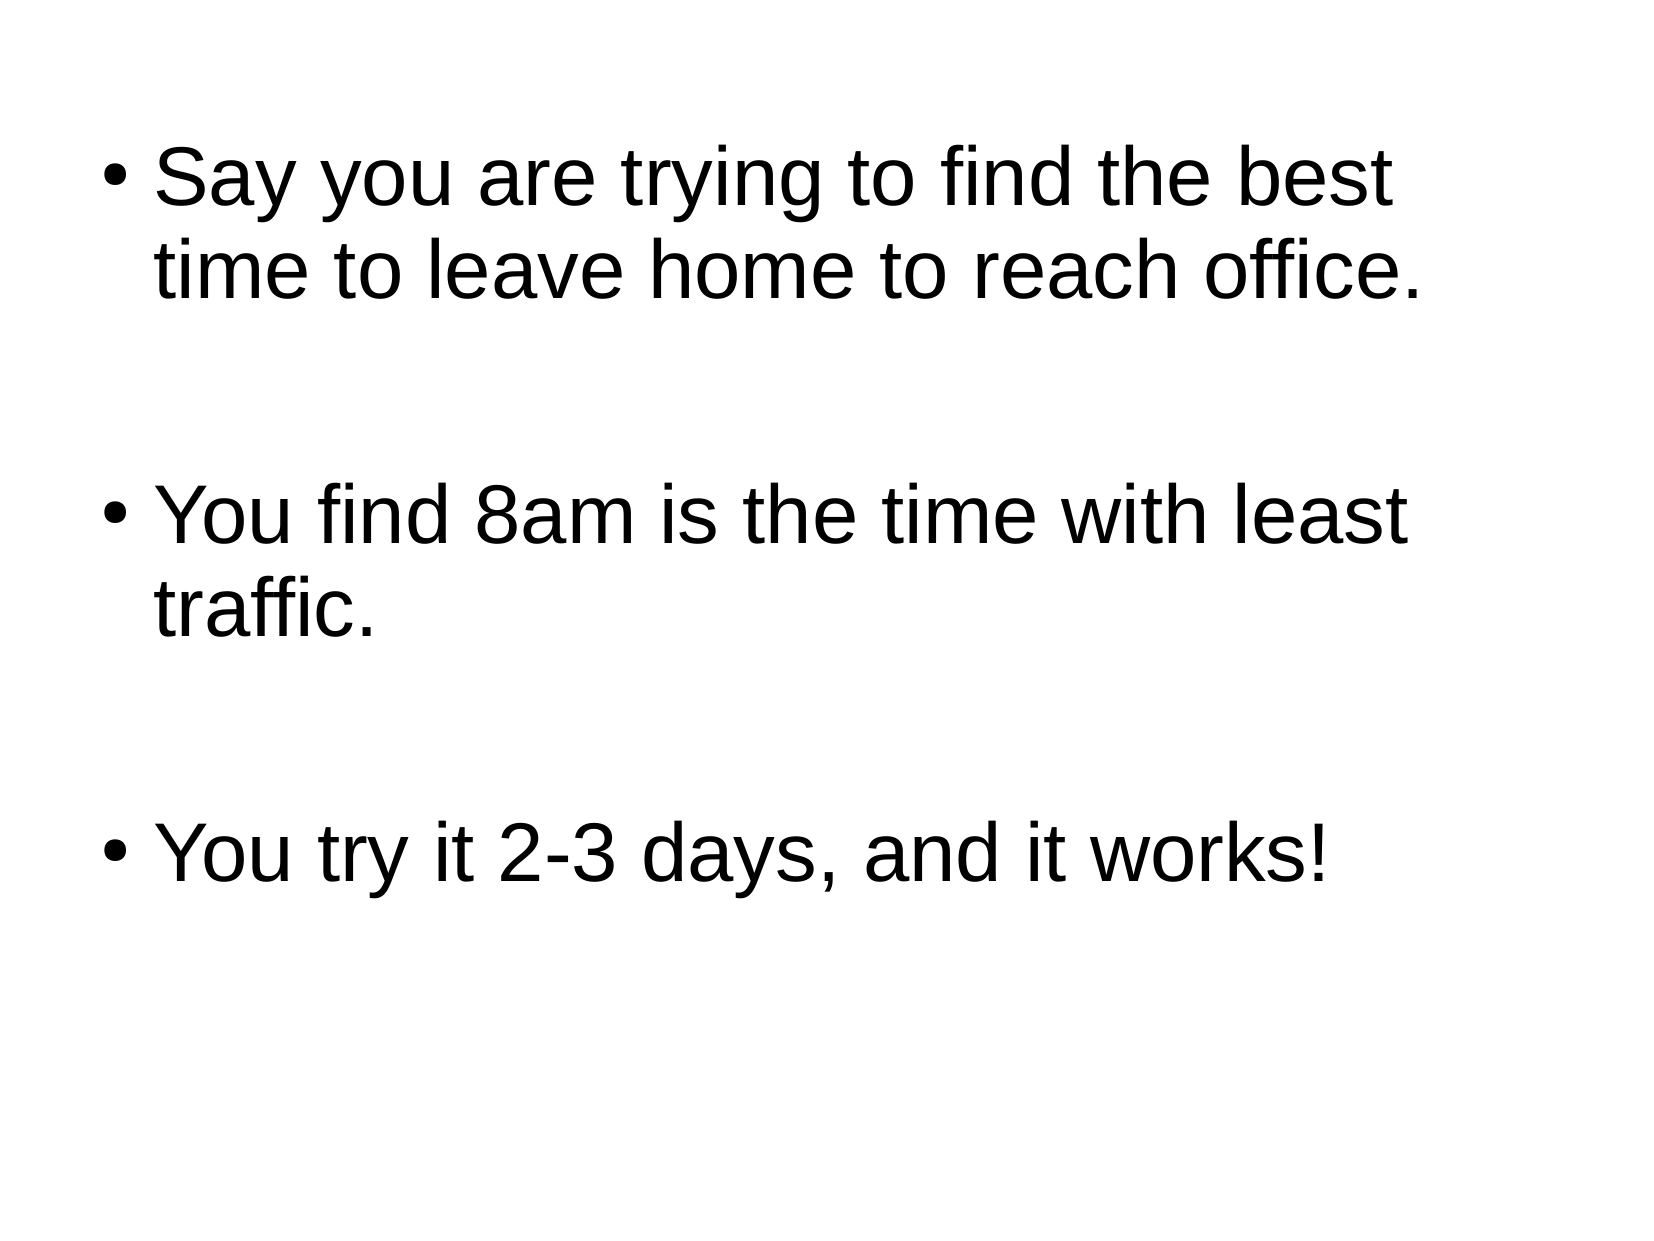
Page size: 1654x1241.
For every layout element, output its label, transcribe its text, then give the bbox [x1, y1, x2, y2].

list Say you are trying to find the best time to leave home to reach office. You find 8am is the time with least traffic. You try it 2-3 days, and it works! [82, 129, 1571, 1241]
